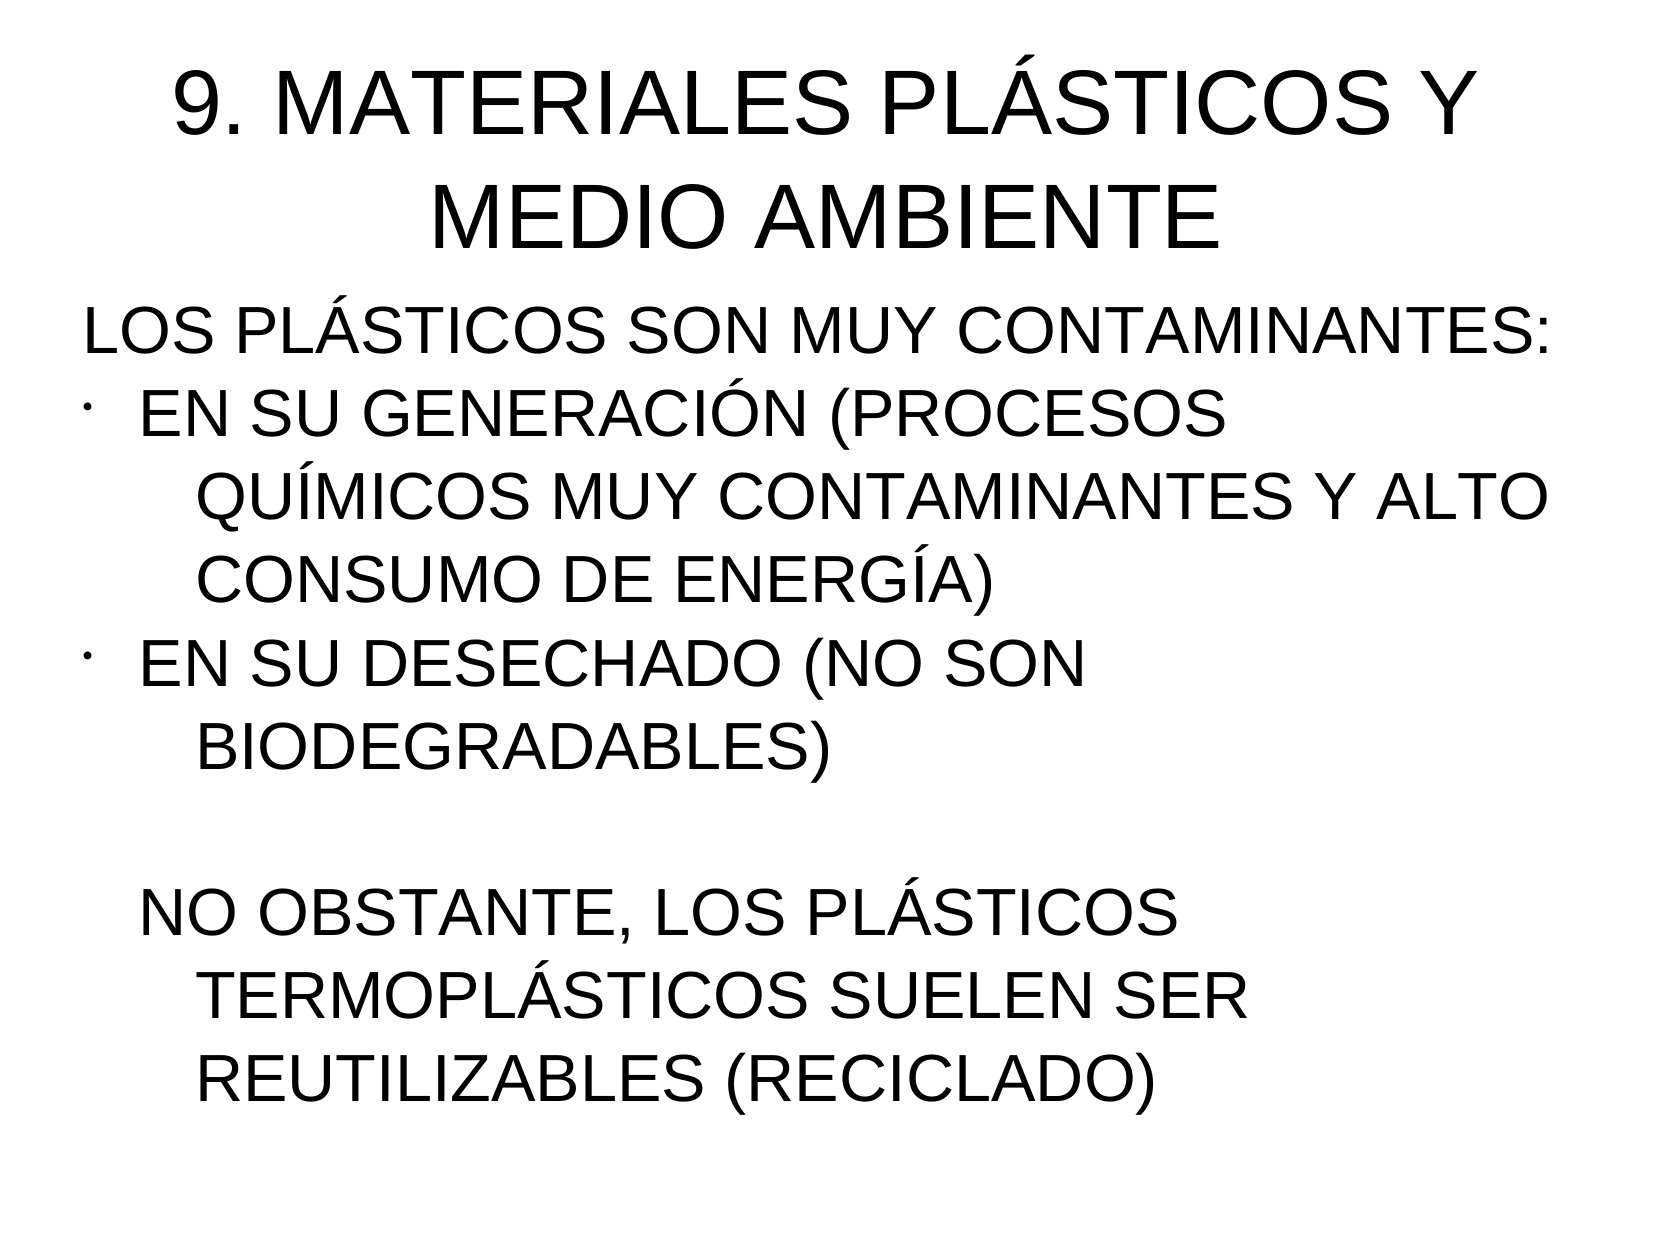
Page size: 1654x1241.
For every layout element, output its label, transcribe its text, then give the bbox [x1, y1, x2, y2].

title 9. MATERIALES PLÁSTICOS Y MEDIO AMBIENTE [82, 38, 1571, 268]
subtitle LOS PLÁSTICOS SON MUY CONTAMINANTES: EN SU GENERACIÓN (PROCESOS QUÍMICOS MUY CONTAMINANTES Y ALTO CONSUMO DE ENERGÍA) EN SU DESECHADO (NO SON BIODEGRADABLES) NO OBSTANTE, LOS PLÁSTICOS TERMOPLÁSTICOS SUELEN SER REUTILIZABLES (RECICLADO) [82, 283, 1571, 1116]
